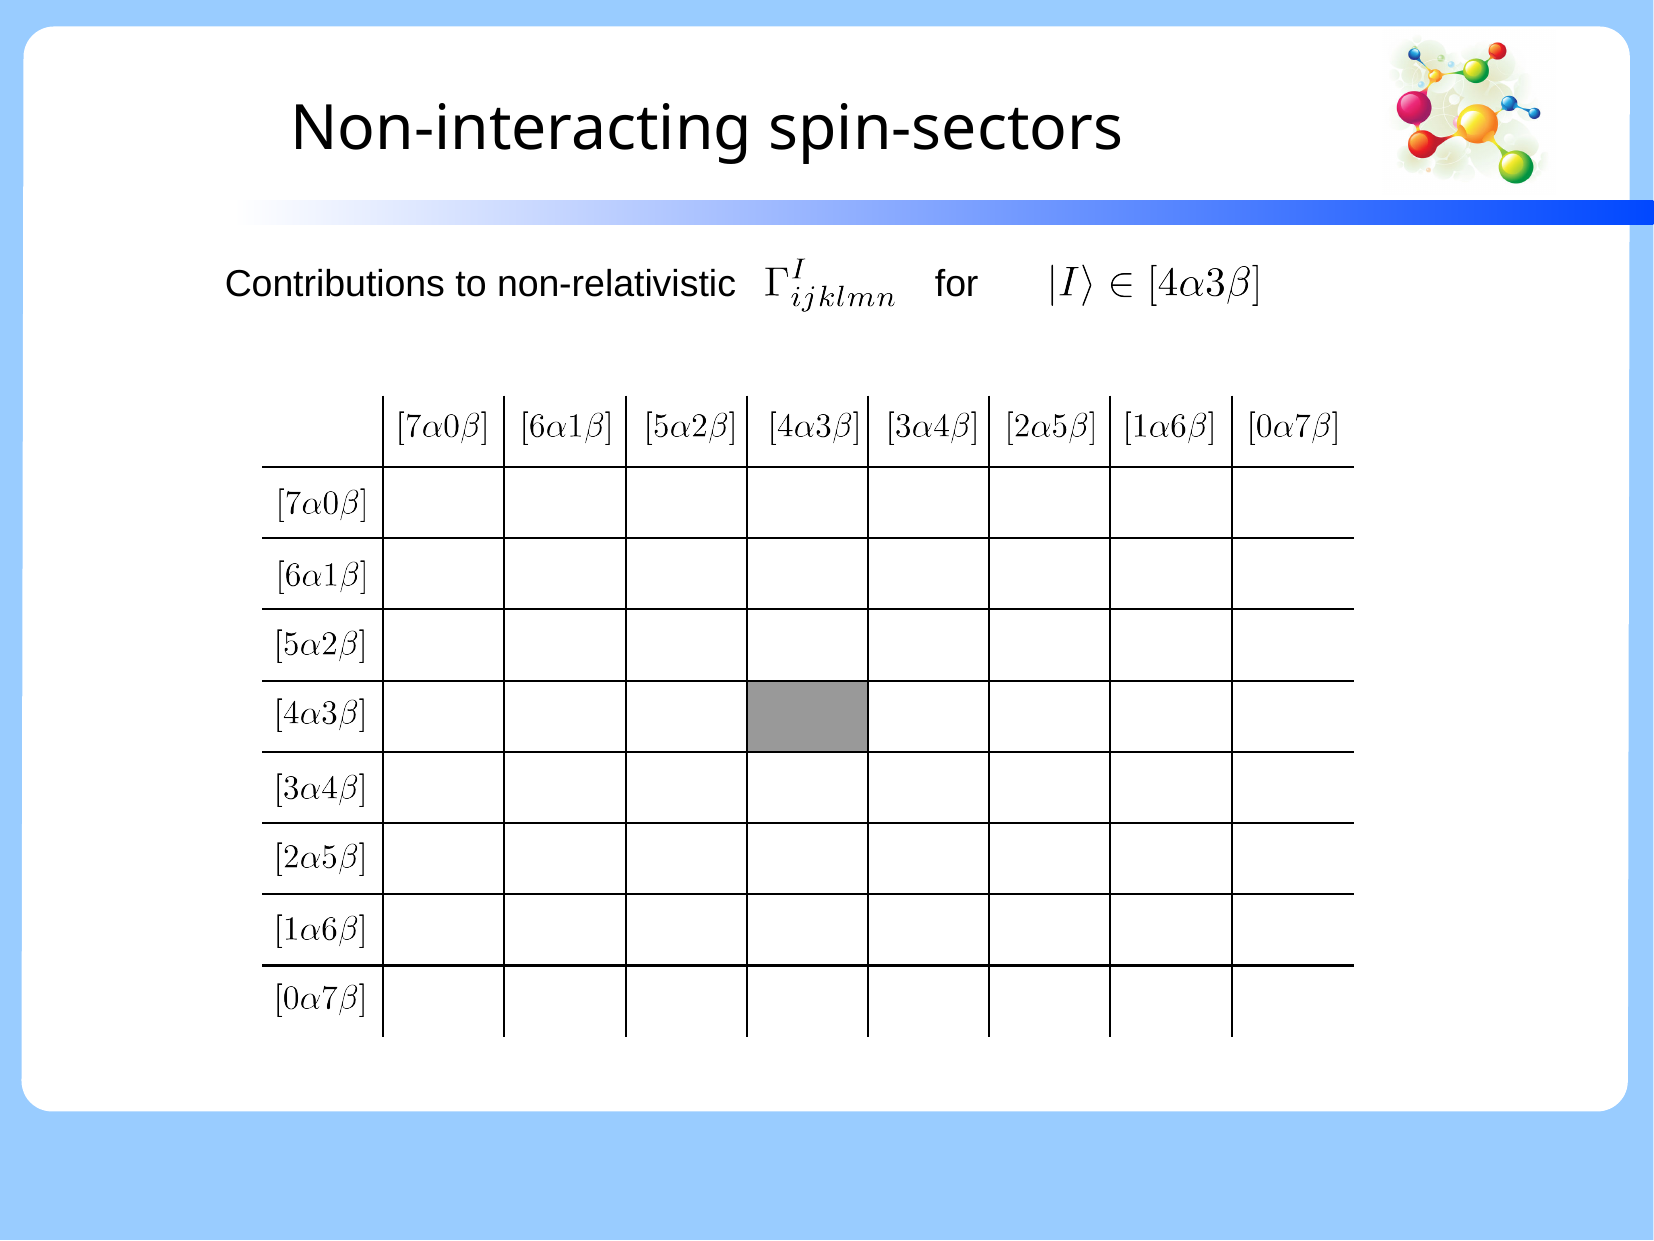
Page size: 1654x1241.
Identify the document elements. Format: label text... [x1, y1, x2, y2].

table_cell [1111, 824, 1231, 893]
table_cell [869, 539, 988, 608]
table_cell [1233, 824, 1354, 893]
table_header [1111, 396, 1231, 466]
table_cell [1111, 753, 1231, 822]
table_cell [384, 753, 503, 822]
table_cell [869, 895, 988, 964]
table_cell [384, 895, 503, 964]
table_cell [748, 753, 867, 822]
table_cell [1111, 610, 1231, 680]
table_cell [748, 539, 867, 608]
table_cell [627, 682, 746, 751]
table_cell [262, 753, 382, 822]
table_cell [505, 682, 625, 751]
table_header [384, 396, 503, 466]
table_header [262, 396, 382, 466]
table_cell [1233, 682, 1354, 751]
picture [277, 773, 364, 807]
table_header [748, 396, 867, 466]
table_cell [627, 753, 746, 822]
picture [399, 411, 486, 445]
table_cell [990, 824, 1109, 893]
table_cell [627, 610, 746, 680]
table_cell [384, 967, 503, 1037]
table_cell [505, 967, 625, 1037]
table_cell [1233, 753, 1354, 822]
picture [277, 983, 364, 1017]
table_cell [262, 967, 382, 1037]
table_cell [1233, 610, 1354, 680]
picture [277, 698, 364, 732]
table_cell [505, 468, 625, 537]
table_cell [748, 468, 867, 537]
picture [765, 258, 895, 312]
picture [1126, 411, 1213, 445]
table_cell [869, 753, 988, 822]
table_cell [869, 468, 988, 537]
table_cell [748, 895, 867, 964]
table_cell [990, 468, 1109, 537]
table_cell [869, 610, 988, 680]
picture [279, 488, 365, 522]
table_cell [262, 824, 382, 893]
table_cell [1111, 967, 1231, 1037]
table_cell [748, 682, 867, 751]
table_cell [505, 753, 625, 822]
table_cell [1111, 895, 1231, 964]
table_cell [990, 895, 1109, 964]
table_cell [262, 682, 382, 751]
table_cell [1233, 895, 1354, 964]
table_cell [1111, 468, 1231, 537]
picture [279, 560, 365, 594]
picture [647, 411, 734, 445]
picture [1250, 411, 1337, 445]
picture [889, 411, 976, 445]
table_cell [262, 895, 382, 964]
table_cell [384, 824, 503, 893]
table_cell [990, 753, 1109, 822]
table_cell [1233, 967, 1354, 1037]
text_box Contributions to non-relativistic for [210, 255, 1471, 312]
table_header [505, 396, 625, 466]
picture [771, 411, 858, 445]
picture [277, 629, 364, 663]
table_cell [505, 610, 625, 680]
table_cell [869, 967, 988, 1037]
table_cell [384, 468, 503, 537]
table_cell [262, 468, 382, 537]
picture [1008, 411, 1094, 445]
table_cell [1233, 468, 1354, 537]
table_header [869, 396, 988, 466]
picture [277, 842, 364, 876]
table_cell [990, 967, 1109, 1037]
table_header [627, 396, 746, 466]
table_cell [627, 967, 746, 1037]
table_cell [384, 610, 503, 680]
table_cell [990, 539, 1109, 608]
list [82, 277, 1571, 1069]
table_cell [1233, 539, 1354, 608]
table_cell [956, 201, 961, 224]
table_cell [627, 539, 746, 608]
picture [523, 411, 610, 445]
table_cell [627, 468, 746, 537]
picture [277, 914, 364, 948]
table_cell [627, 895, 746, 964]
table_cell [262, 539, 382, 608]
table_header [990, 396, 1109, 466]
table_cell [384, 539, 503, 608]
table_cell [262, 610, 382, 680]
title Non-interacting spin-sectors [82, 49, 1332, 201]
table_cell [505, 824, 625, 893]
table_cell [869, 682, 988, 751]
table_cell [627, 824, 746, 893]
table_cell [505, 895, 625, 964]
table_cell [1111, 682, 1231, 751]
table_cell [384, 682, 503, 751]
table_cell [1111, 539, 1231, 608]
table_cell [990, 682, 1109, 751]
table_cell [748, 824, 867, 893]
table_cell [873, 201, 877, 224]
table_cell [505, 539, 625, 608]
table_cell [748, 610, 867, 680]
table_cell [748, 967, 867, 1037]
table_cell [869, 824, 988, 893]
table_header [1233, 396, 1354, 466]
picture [1051, 264, 1258, 306]
table_cell [990, 610, 1109, 680]
picture [1382, 29, 1556, 195]
